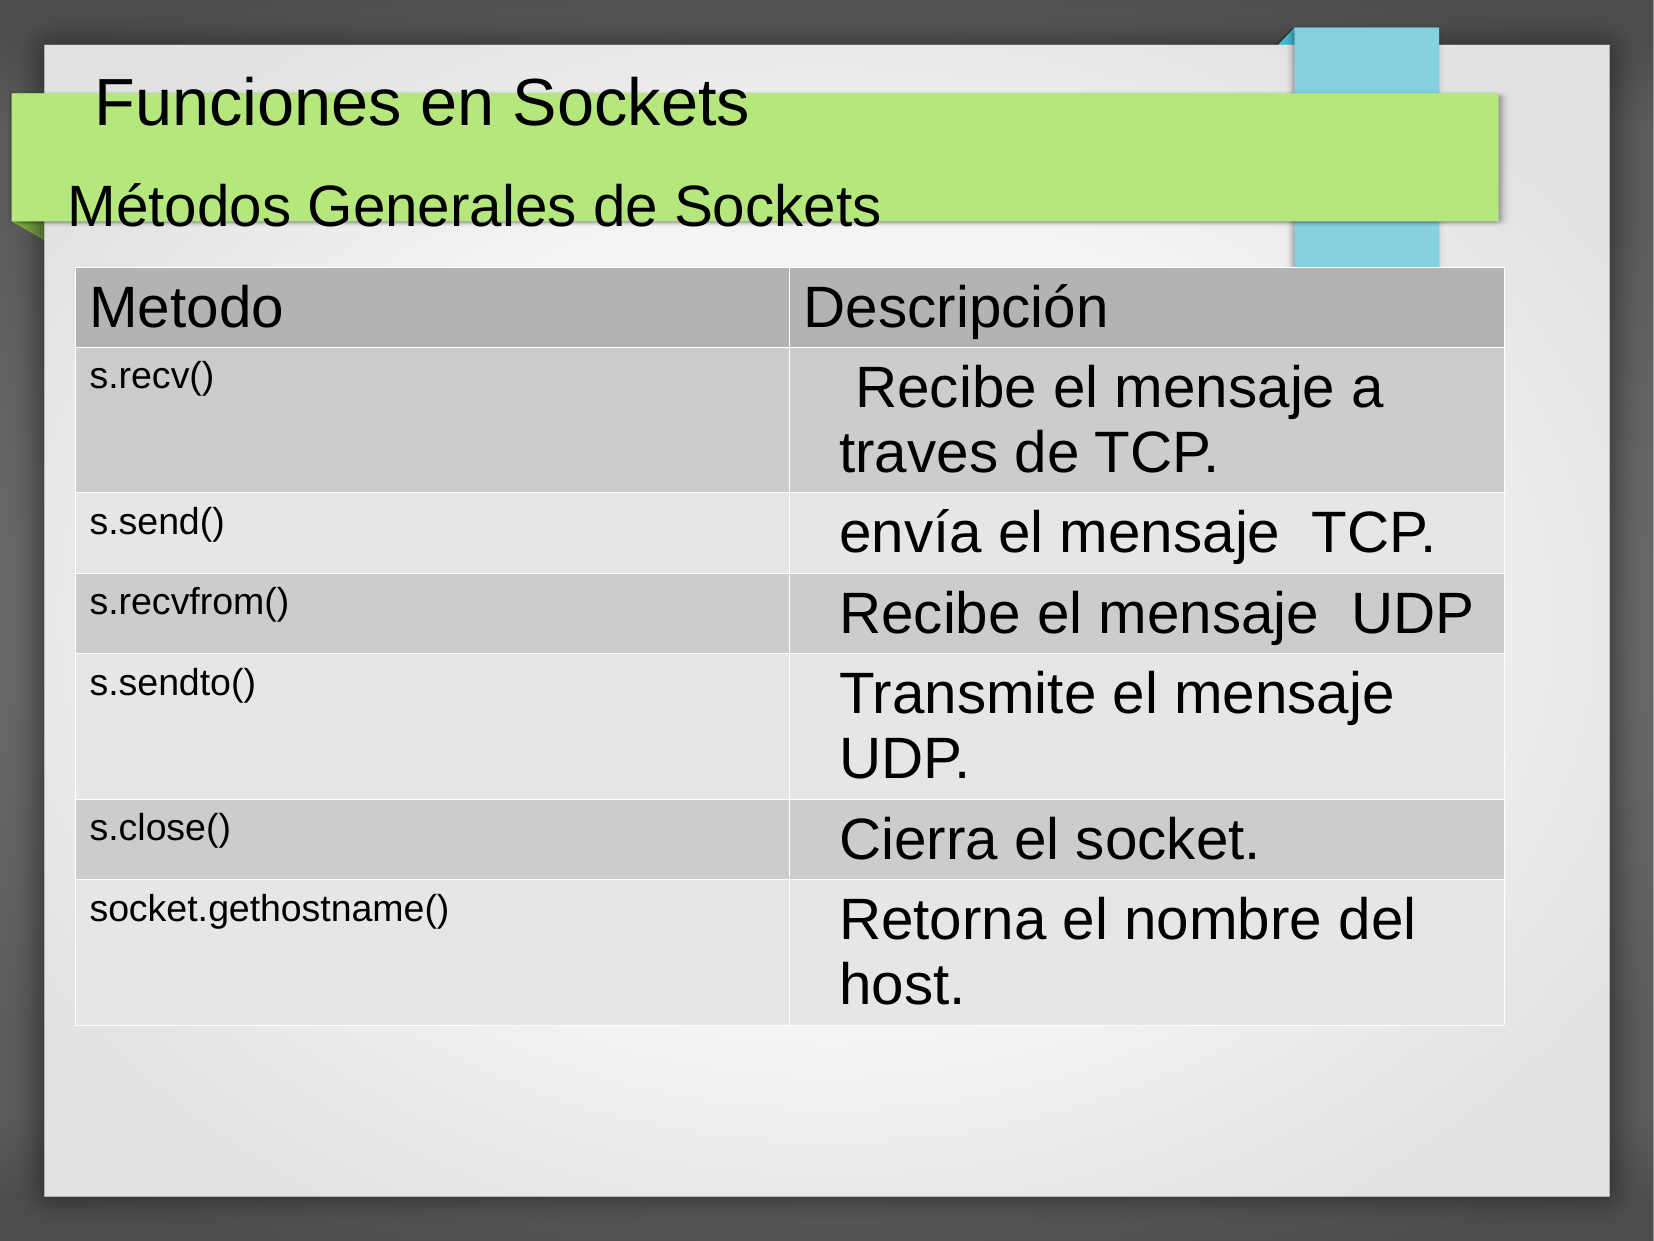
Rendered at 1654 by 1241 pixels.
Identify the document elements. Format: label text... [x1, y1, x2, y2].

table_header Descripción [790, 268, 1504, 347]
table_cell s.send() [76, 493, 789, 573]
title Métodos Generales de Sockets [47, 165, 1536, 249]
table_cell socket.gethostname() [76, 880, 789, 1025]
table_cell Recibe el mensaje a traves de TCP. [790, 348, 1504, 492]
table_cell s.recv() [76, 348, 789, 492]
table_cell Retorna el nombre del host. [790, 880, 1504, 1025]
table_cell s.sendto() [76, 654, 789, 799]
title Funciones en Sockets [70, 50, 1560, 154]
table_cell s.close() [76, 800, 789, 879]
table_cell envía el mensaje TCP. [790, 493, 1504, 573]
table_cell s.recvfrom() [76, 574, 789, 653]
table_cell Transmite el mensaje UDP. [790, 654, 1504, 799]
table_cell Recibe el mensaje UDP [790, 574, 1504, 653]
picture [0, 0, 1654, 1241]
table_cell Cierra el socket. [790, 800, 1504, 879]
table_header Metodo [76, 268, 789, 347]
